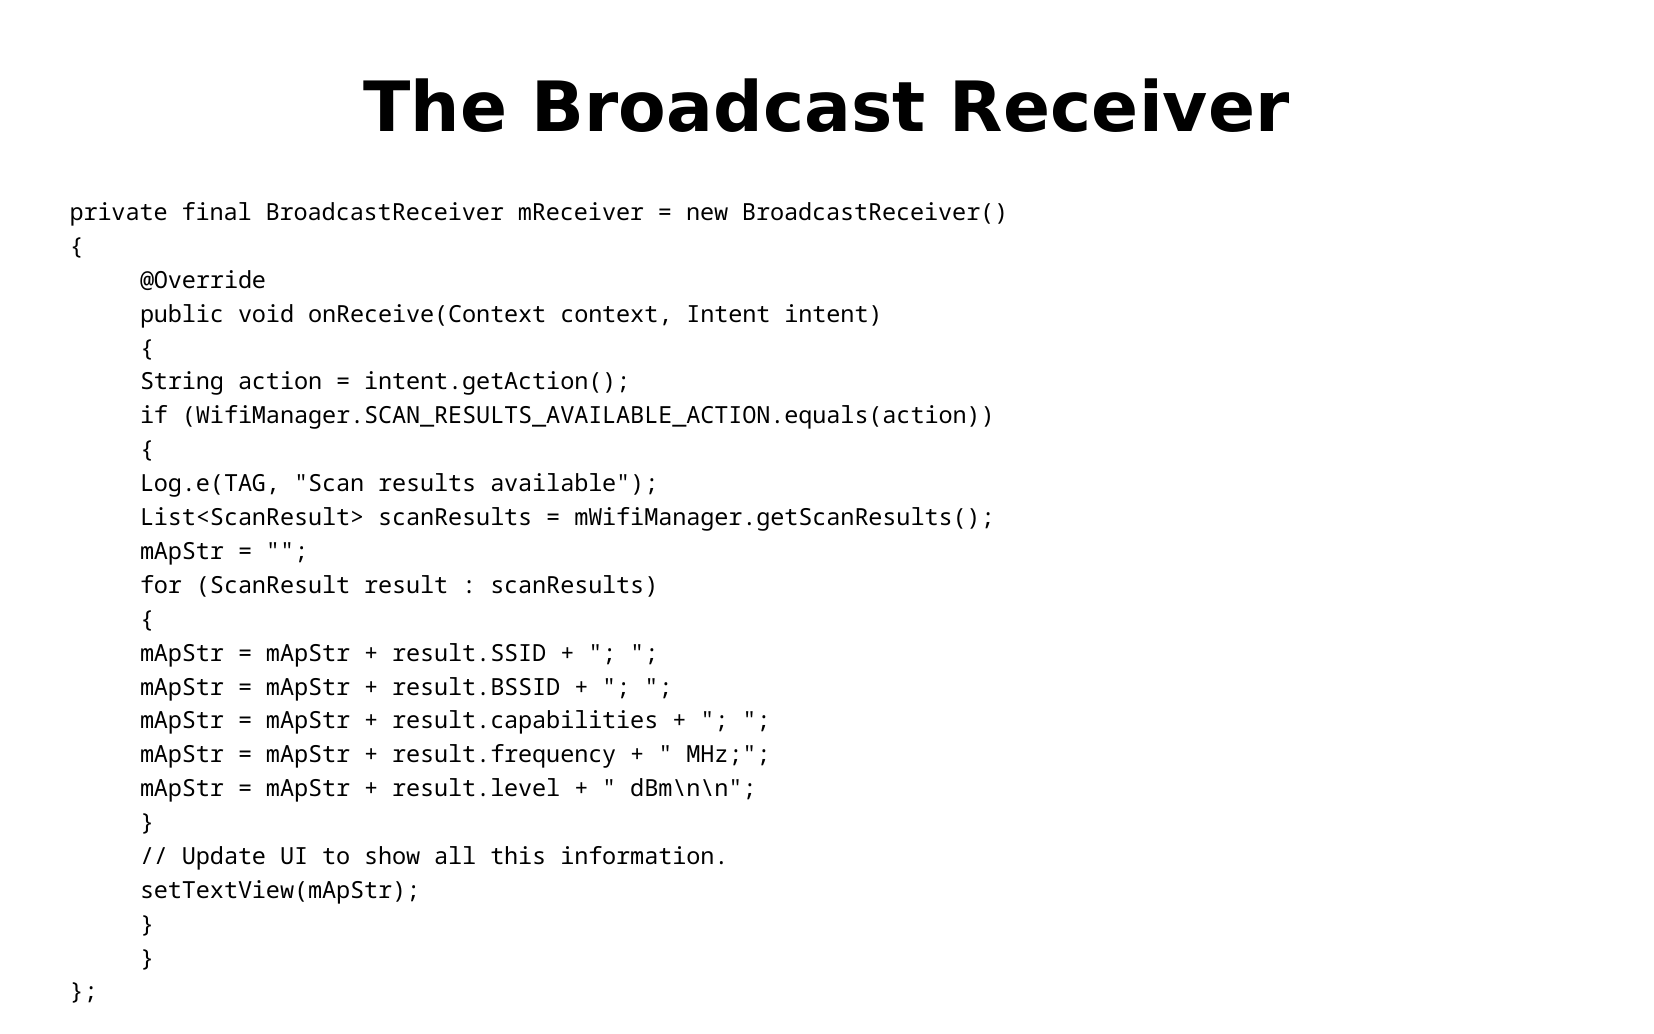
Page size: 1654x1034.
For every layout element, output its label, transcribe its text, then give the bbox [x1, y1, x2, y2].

list private final BroadcastReceiver mReceiver = new BroadcastReceiver() { @Override public void onReceive(Context context, Intent intent) { String action = intent.getAction(); if (WifiManager.SCAN_RESULTS_AVAILABLE_ACTION.equals(action)) { Log.e(TAG, "Scan results available"); List<ScanResult> scanResults = mWifiManager.getScanResults(); mApStr = ""; for (ScanResult result : scanResults) { mApStr = mApStr + result.SSID + "; "; mApStr = mApStr + result.BSSID + "; "; mApStr = mApStr + result.capabilities + "; "; mApStr = mApStr + result.frequency + " MHz;"; mApStr = mApStr + result.level + " dBm\n\n"; } // Update UI to show all this information. setTextView(mApStr); } } }; [54, 189, 1612, 1020]
title The Broadcast Receiver [82, 17, 1571, 189]
